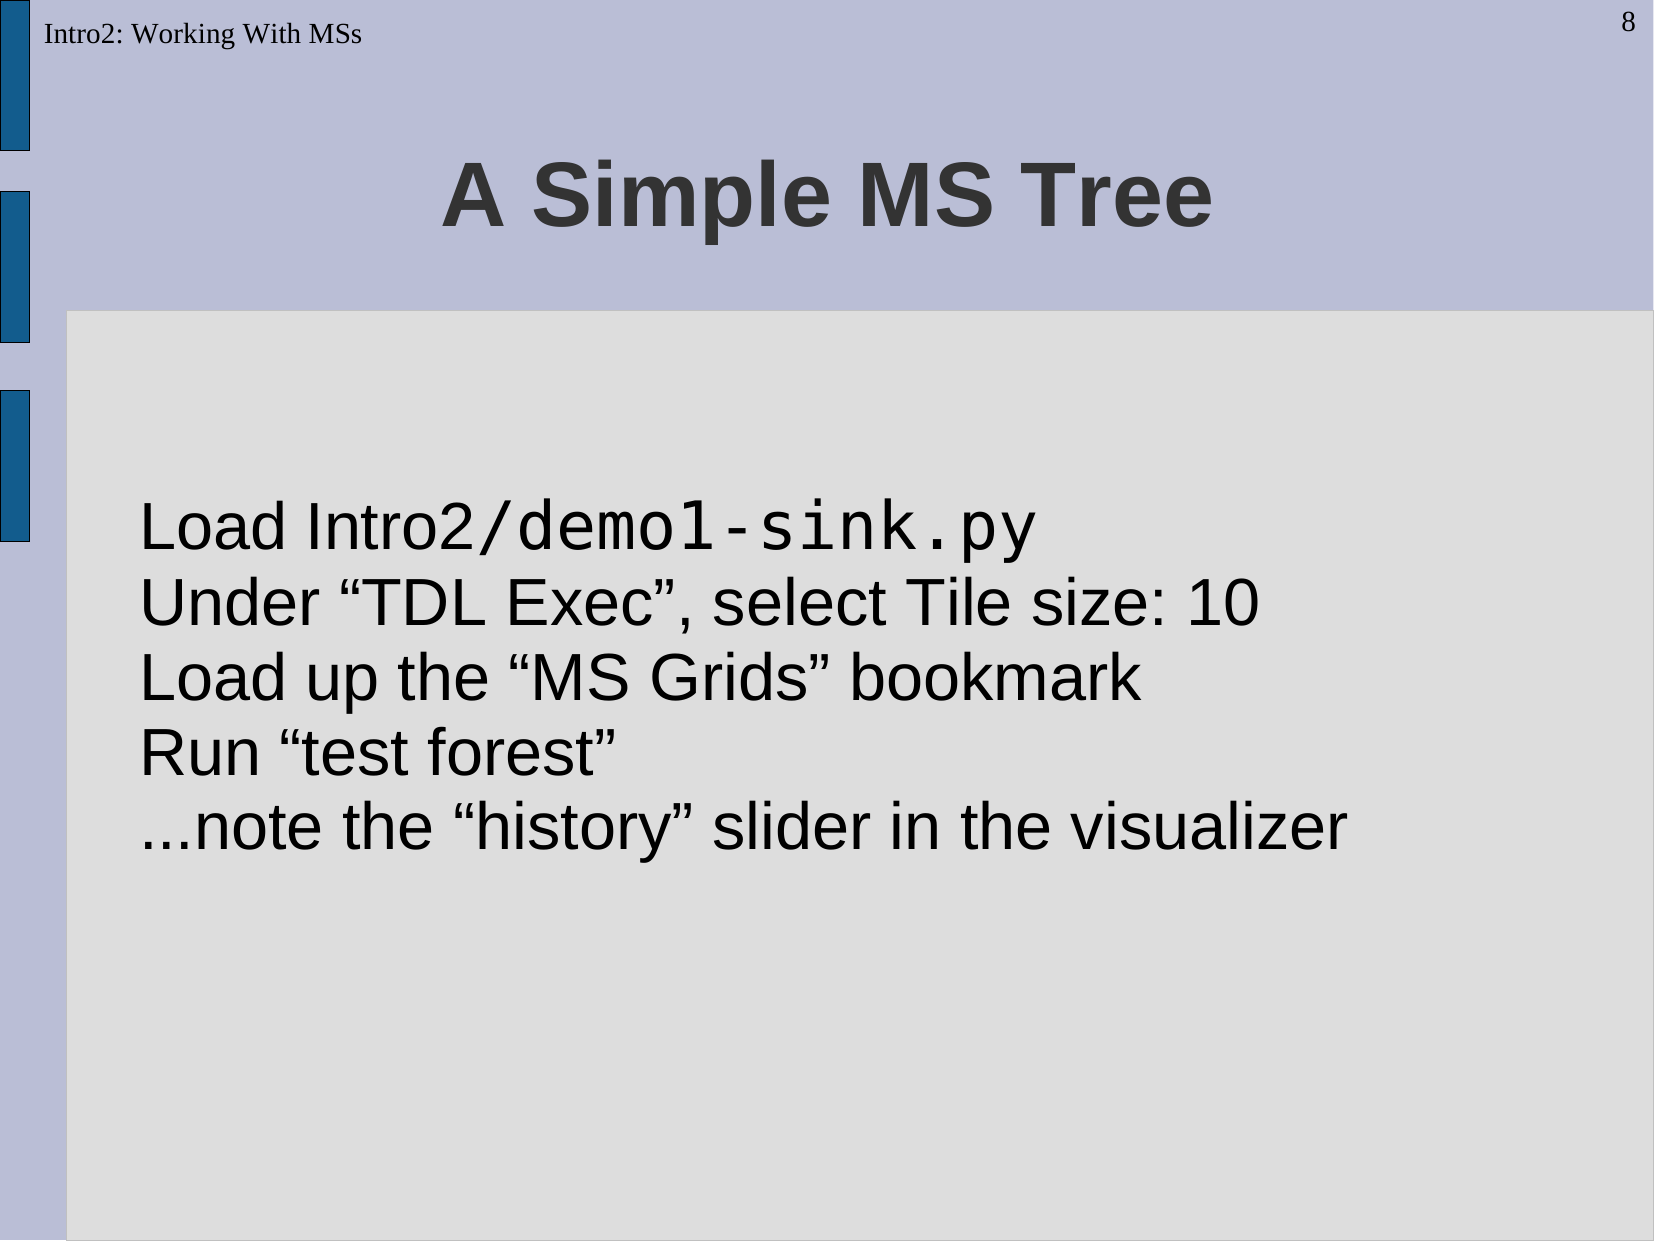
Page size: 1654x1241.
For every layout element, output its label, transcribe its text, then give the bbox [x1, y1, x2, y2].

title A Simple MS Tree [121, 91, 1534, 299]
list Load Intro2/demo1-sink.py Under “TDL Exec”, select Tile size: 10 Load up the “MS Grids” bookmark Run “test forest” ...note the “history” slider in the visualizer [121, 487, 1534, 1112]
